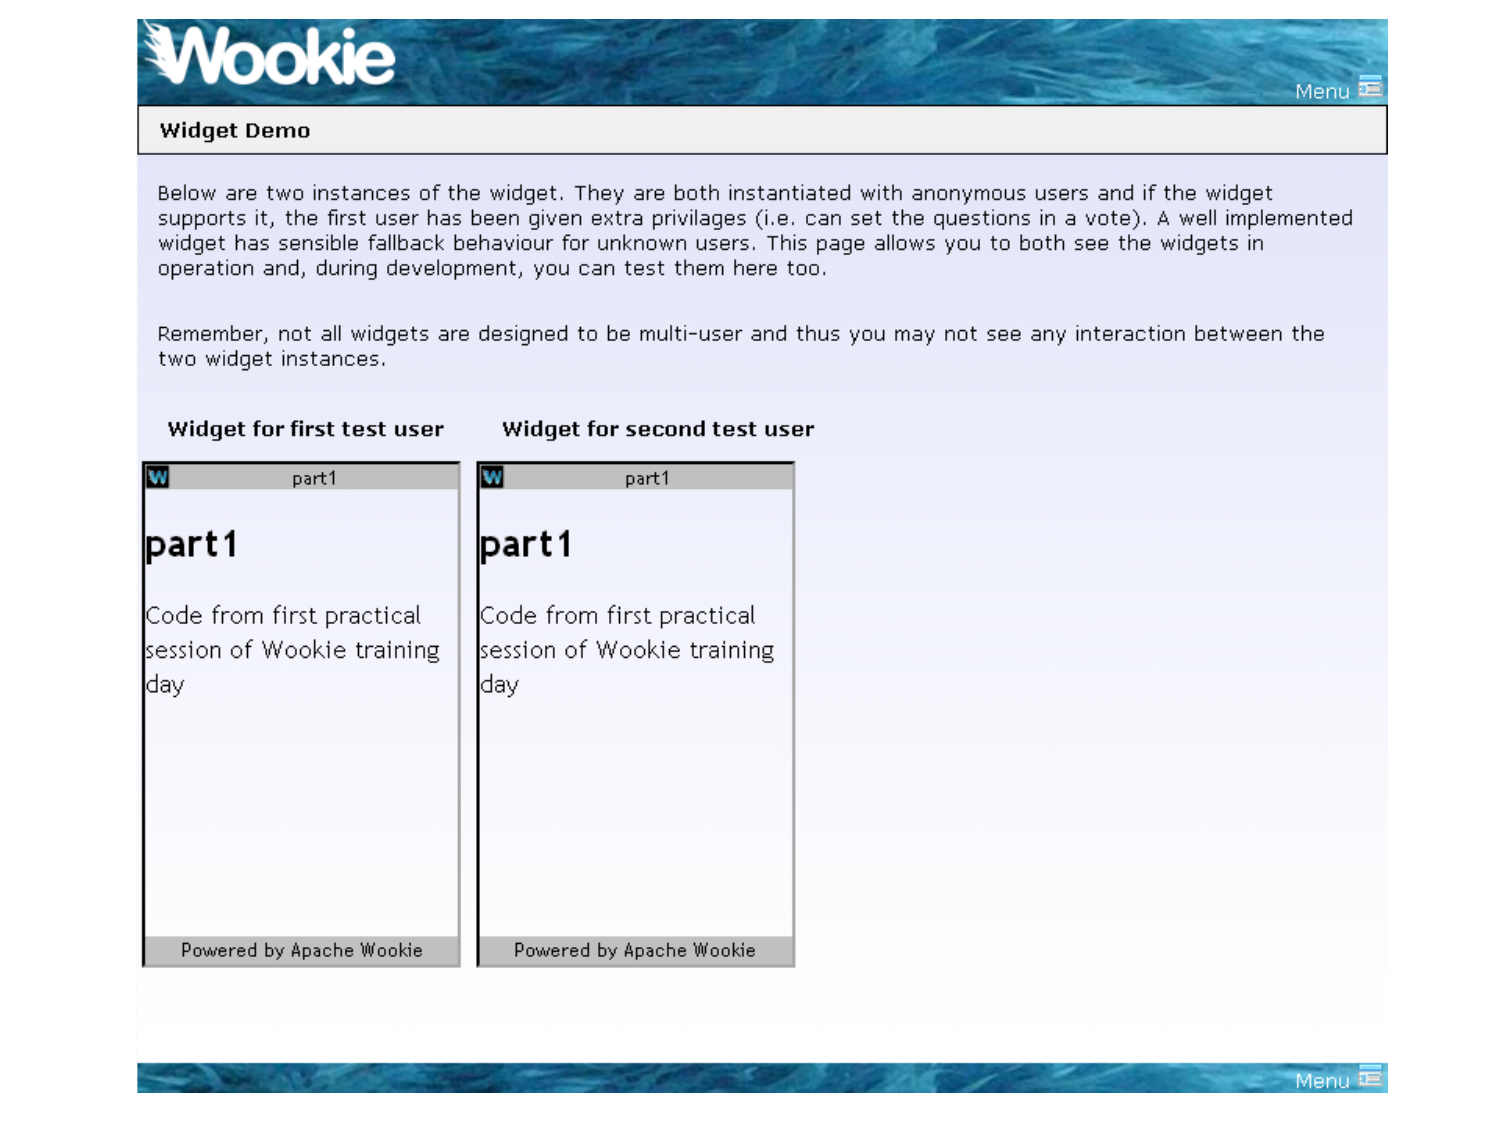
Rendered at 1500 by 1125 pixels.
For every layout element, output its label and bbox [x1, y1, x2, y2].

picture [136, 19, 1388, 1093]
